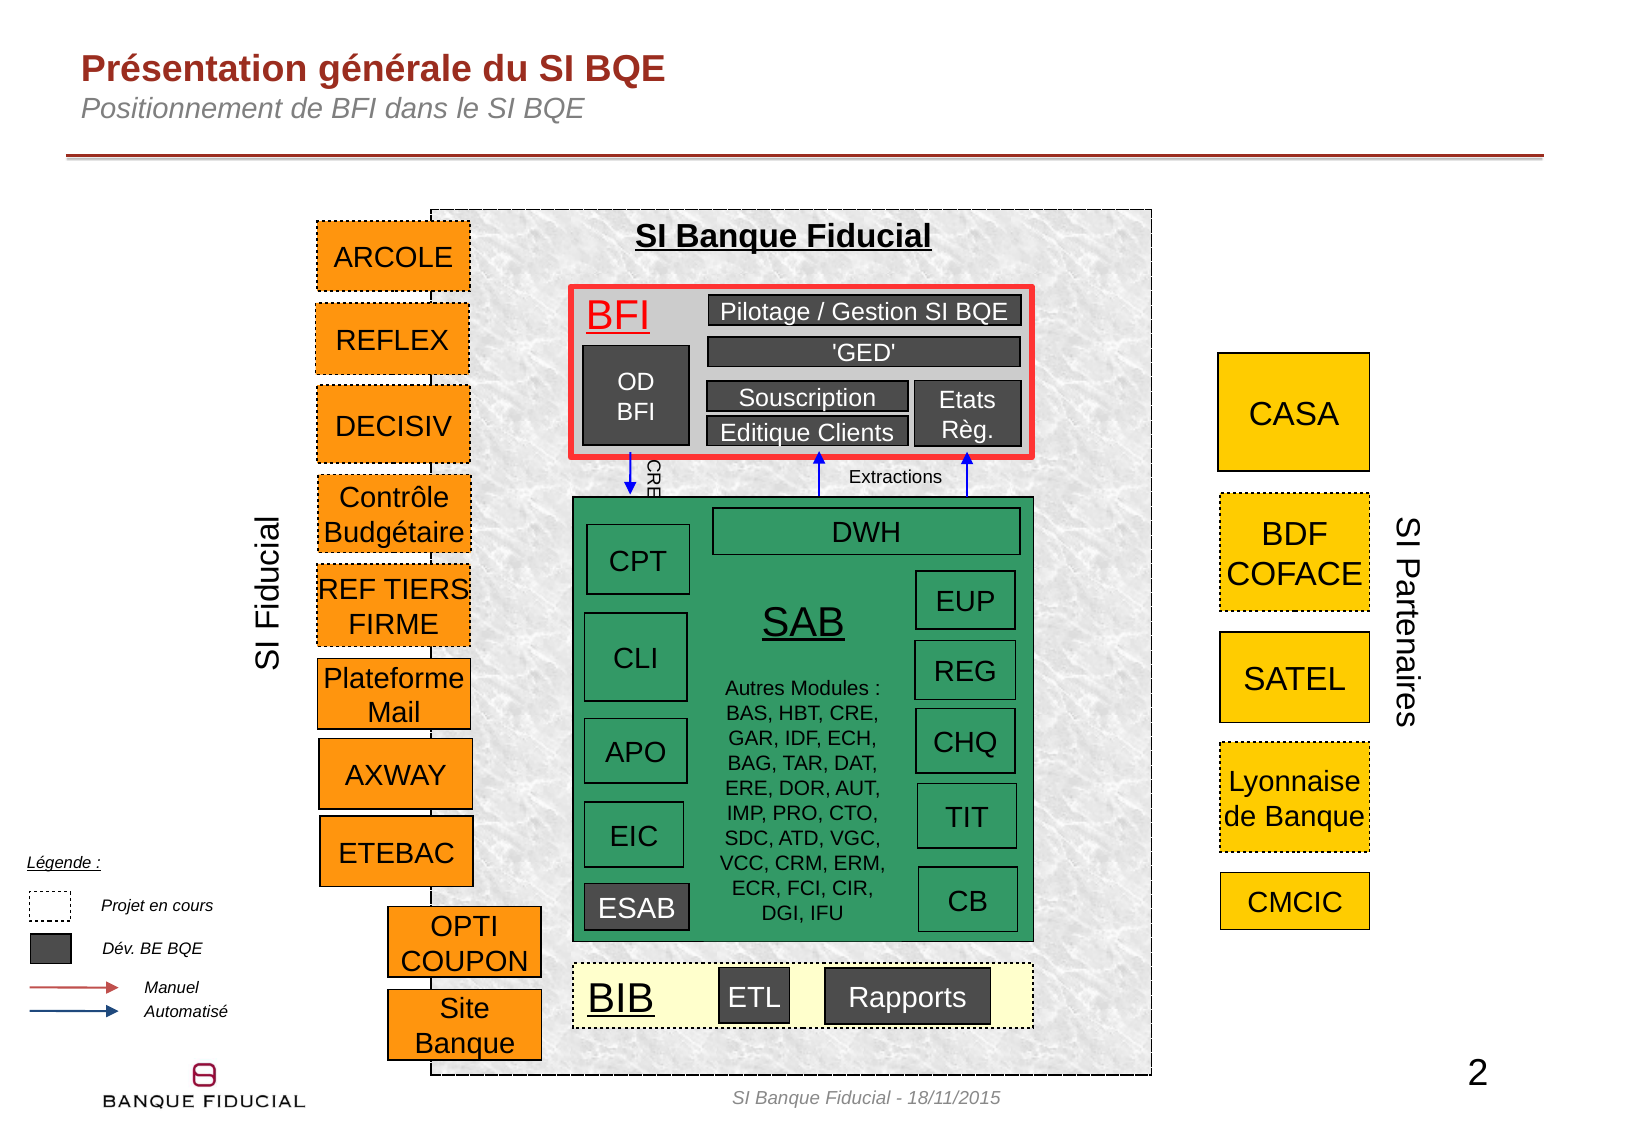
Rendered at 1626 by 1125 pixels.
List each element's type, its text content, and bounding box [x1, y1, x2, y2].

text_box Projet en cours [86, 887, 231, 922]
text_box SAB [573, 497, 1034, 942]
text_box CPT [586, 524, 690, 595]
text_box Lyonnaise de Banque [1219, 742, 1370, 852]
text_box SATEL [1219, 632, 1370, 723]
text_box ARCOLE [317, 221, 471, 292]
text_box 'GED' [707, 336, 1020, 367]
text_box Souscription [707, 381, 908, 411]
text_box Editique Clients [706, 416, 908, 446]
text_box OPTI COUPON [387, 906, 542, 978]
text_box REF TIERS FIRME [317, 563, 471, 647]
title Présentation générale du SI BQE Positionnement de BFI dans le SI BQE [65, 68, 1544, 132]
text_box CRE [637, 432, 674, 527]
text_box BIB [572, 963, 1034, 1028]
text_box [30, 933, 72, 964]
picture [101, 1058, 307, 1111]
text_box TIT [917, 783, 1017, 849]
text_box OD BFI [582, 345, 690, 446]
text_box AXWAY [319, 738, 473, 809]
text_box Contrôle Budgétaire [317, 474, 471, 553]
text_box Site Banque [388, 989, 542, 1060]
text_box REG [915, 640, 1016, 700]
text_box CMCIC [1220, 872, 1370, 930]
text_box Rapports [825, 968, 991, 1025]
text_box BDF COFACE [1219, 493, 1370, 611]
text_box ETL [718, 967, 790, 1024]
text_box DECISIV [317, 385, 471, 464]
text_box CB [918, 866, 1018, 932]
text_box Plateforme Mail [317, 658, 471, 730]
text_box DWH [712, 507, 1020, 555]
text_box CHQ [916, 708, 1015, 774]
text_box SI Fiducial [238, 498, 293, 687]
text_box CASA [1218, 353, 1370, 471]
text_box Autres Modules : BAS, HBT, CRE, GAR, IDF, ECH, BAG, TAR, DAT, ERE, DOR, AUT, IMP, PRO, CTO, SDC, ATD, VGC, VCC, CRM, ERM, ECR, FCI, CIR, DGI, IFU [703, 658, 902, 942]
text_box SI Banque Fiducial [620, 206, 961, 301]
text_box Automatisé [129, 993, 319, 1028]
text_box EIC [584, 802, 684, 867]
text_box ETEBAC [320, 816, 474, 887]
text_box Etats Règ. [914, 380, 1021, 446]
text_box Dév. BE BQE [87, 930, 232, 966]
text_box APO [584, 718, 688, 784]
text_box ESAB [584, 883, 690, 930]
text_box [431, 209, 1152, 1075]
text_box REFLEX [315, 302, 469, 375]
text_box SI Partenaires [1385, 474, 1438, 771]
text_box CLI [584, 612, 688, 701]
text_box Légende : [12, 844, 118, 879]
text_box Manuel [129, 969, 272, 993]
text_box BFI [571, 280, 678, 337]
text_box Pilotage / Gestion SI BQE [708, 295, 1021, 325]
text_box EUP [916, 571, 1015, 629]
text_box Extractions [825, 457, 966, 495]
